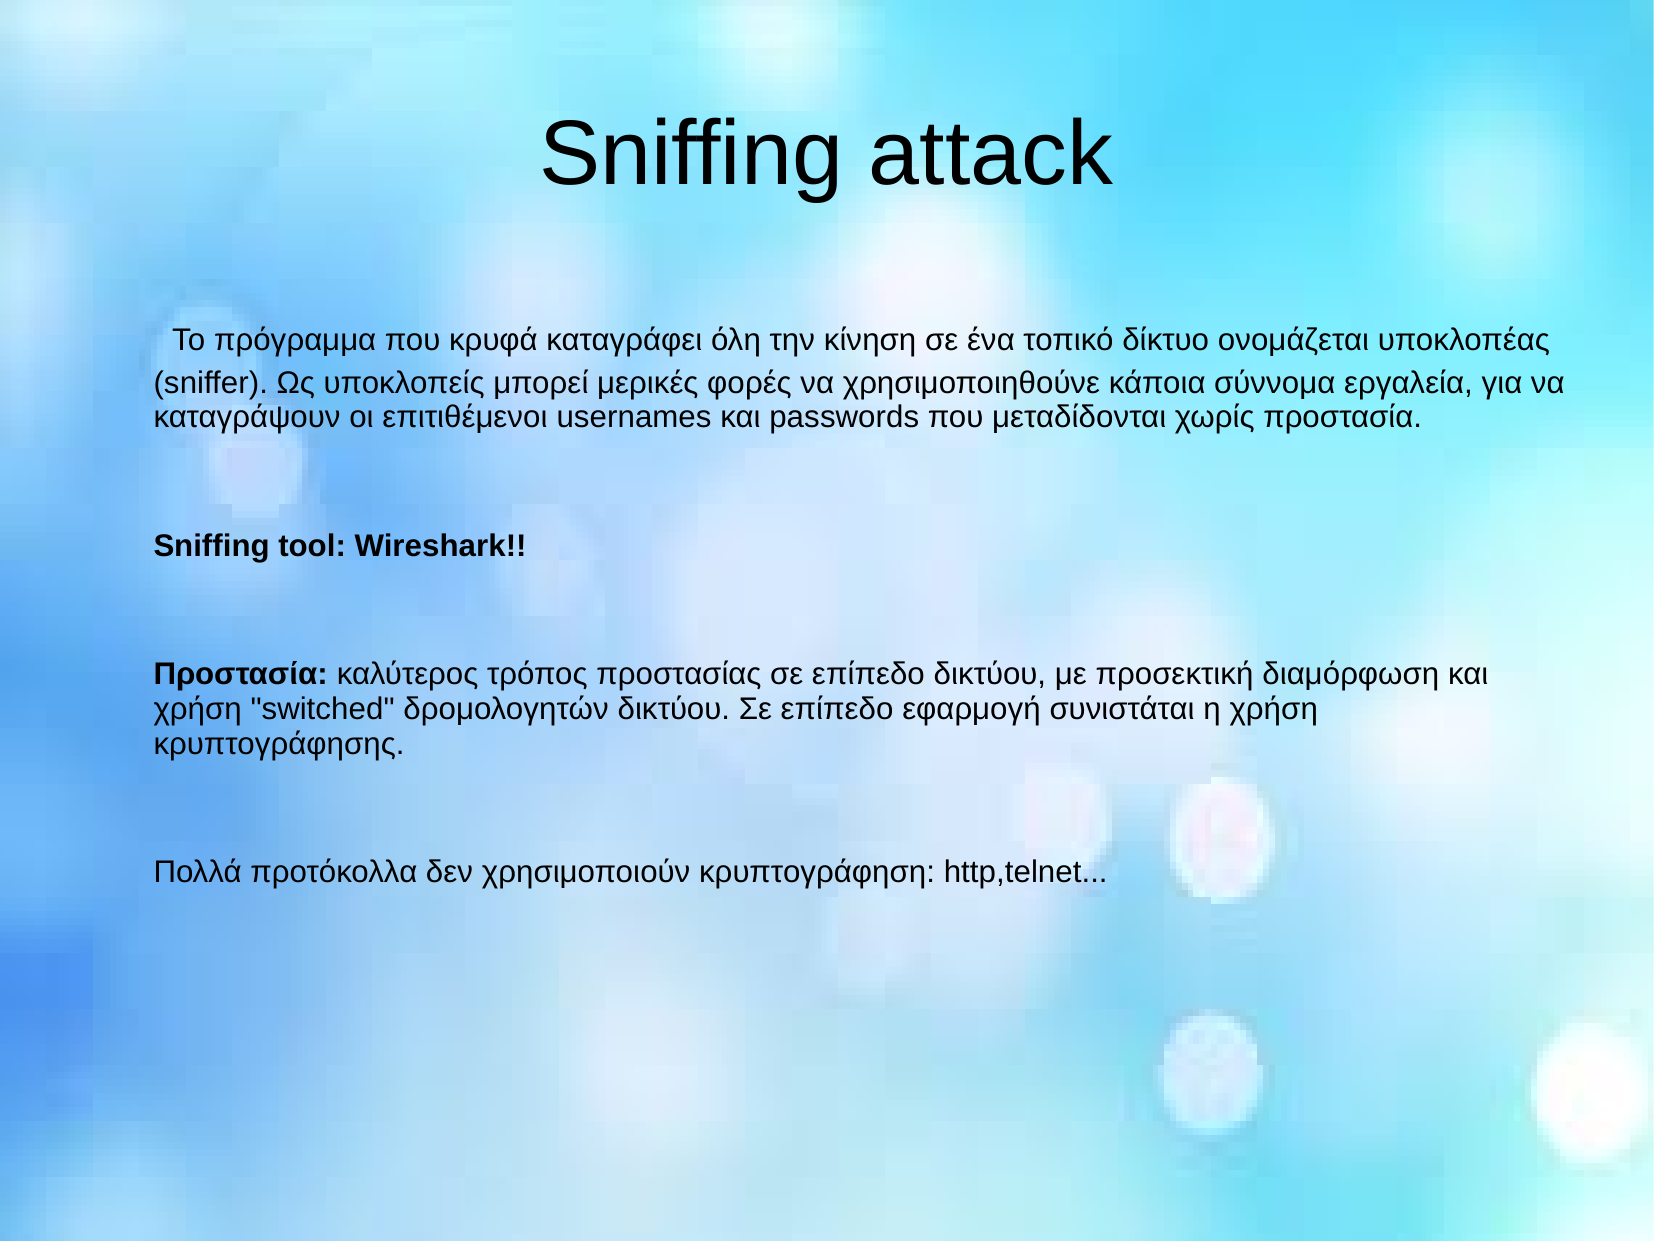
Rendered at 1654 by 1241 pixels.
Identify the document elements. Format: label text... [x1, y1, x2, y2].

list Το πρόγραμμα που κρυφά καταγράφει όλη την κίνηση σε ένα τοπικό δίκτυο ονομάζεται υποκλοπέας (sniffer). Ως υποκλοπείς μπορεί μερικές φορές να χρησιμοποιηθούνε κάποια σύννομα εργαλεία, για να καταγράψουν οι επιτιθέμενοι usernames και passwords που μεταδίδονται χωρίς προστασία. Sniffing tool: Wireshark!! Προστασία: καλύτερος τρόπος προστασίας σε επίπεδο δικτύου, με προσεκτική διαμόρφωση και χρήση "switched" δρομολογητών δικτύου. Σε επίπεδο εφαρμογή συνιστάται η χρήση κρυπτογράφησης. Πολλά προτόκολλα δεν χρησιμοποιούν κρυπτογράφηση: http,telnet... [82, 290, 1571, 1010]
picture [0, 0, 1654, 1241]
title Sniffing attack [82, 49, 1571, 257]
